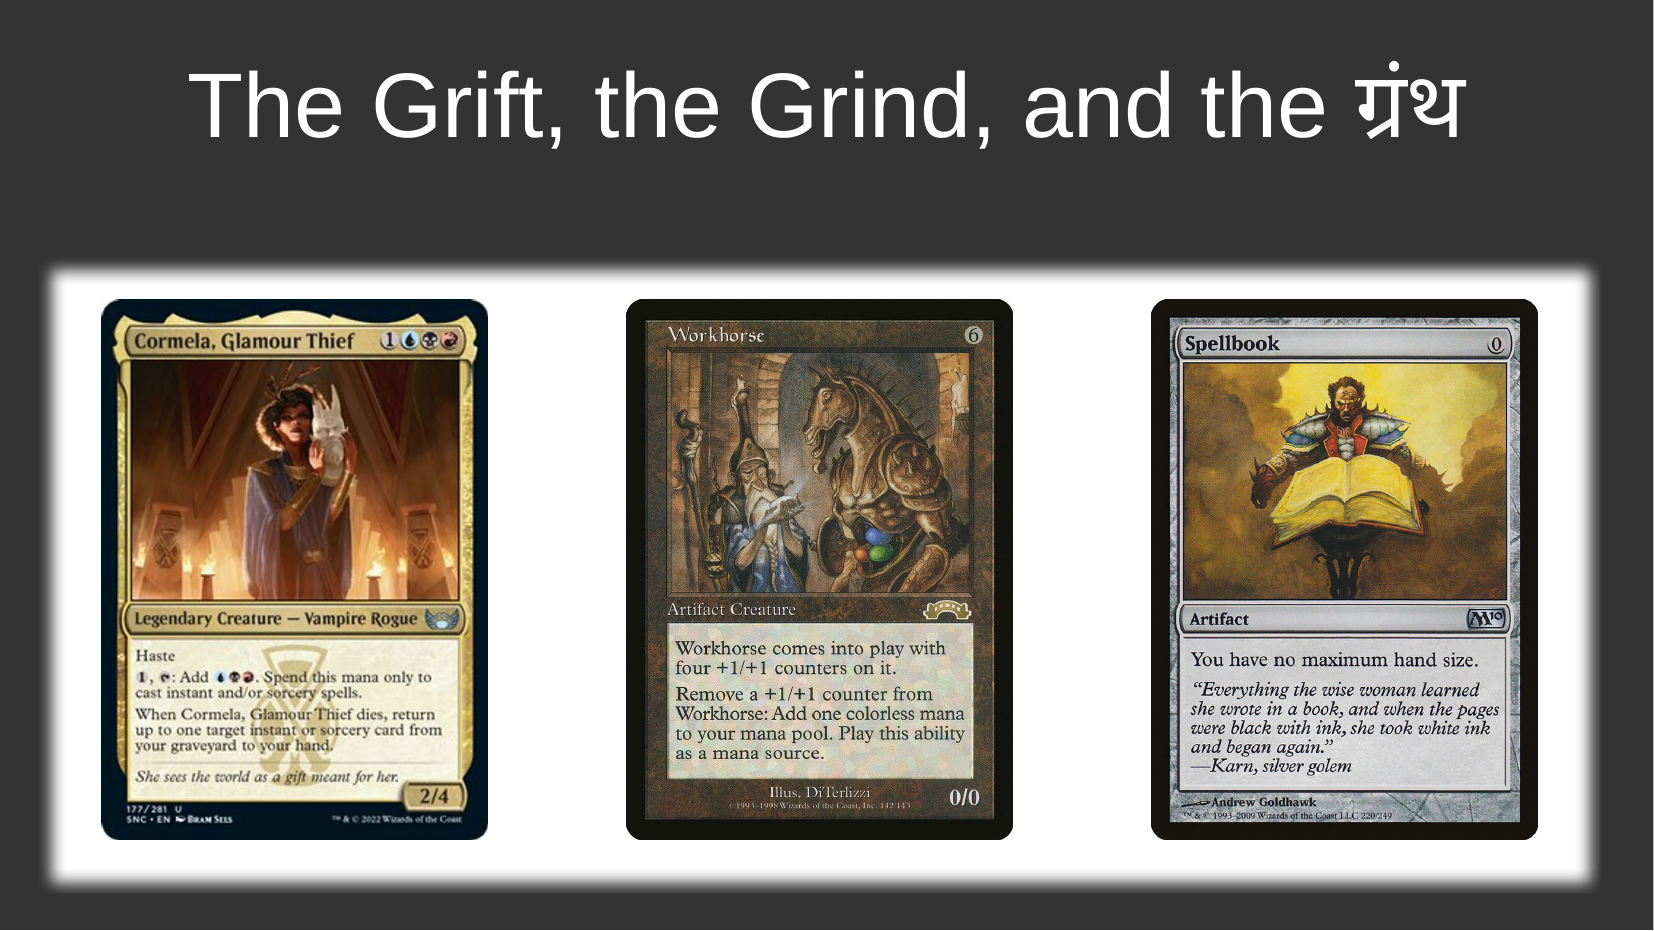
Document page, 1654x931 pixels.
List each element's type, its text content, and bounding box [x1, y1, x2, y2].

title The Grift, the Grind, and the ग्रंथ [82, 37, 1571, 193]
picture [1151, 299, 1538, 840]
picture [626, 299, 1013, 840]
text_box [55, 274, 1585, 879]
picture [101, 299, 488, 840]
